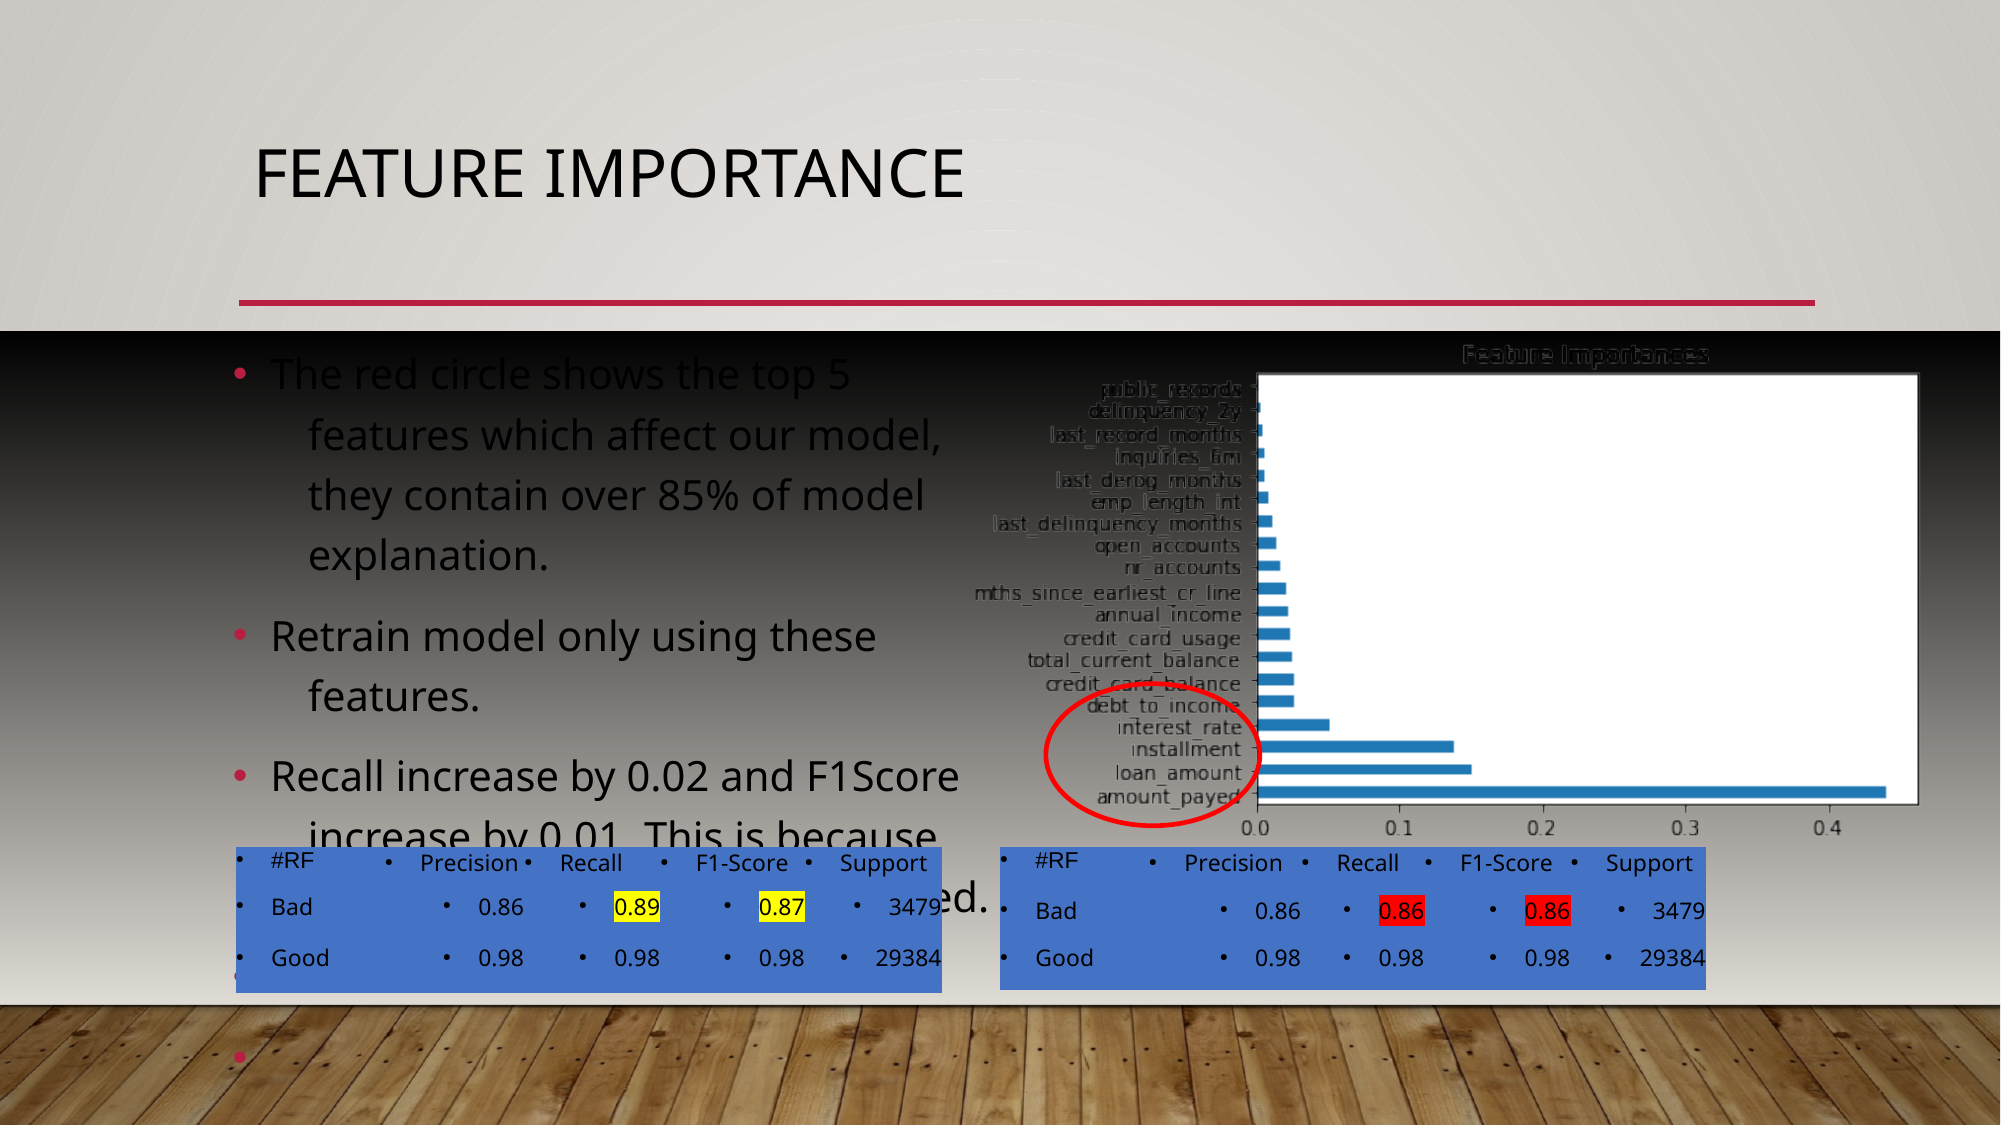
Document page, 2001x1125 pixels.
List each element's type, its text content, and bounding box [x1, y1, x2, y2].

table_cell 0.89 [524, 891, 660, 942]
table_header Recall [1301, 847, 1425, 895]
table_header F1-Score [1425, 847, 1571, 895]
table_cell 0.86 [1425, 895, 1571, 942]
table_cell 0.98 [385, 942, 524, 993]
table_header Recall [524, 847, 660, 891]
table_cell 0.98 [1149, 942, 1301, 990]
table_cell 0.87 [660, 891, 805, 942]
table_cell 0.98 [524, 942, 660, 993]
table_cell Bad [1000, 895, 1149, 942]
table_cell 0.86 [1149, 895, 1301, 942]
list The red circle shows the top 5 features which affect our model, they contain over 85% of model explanation. Retrain model only using these features. Recall increase by 0.02 and F1Score increase by 0.01. This is because random noise have been removed. [217, 330, 1000, 953]
table_header #RF [1000, 847, 1149, 895]
title Feature importance [238, 131, 1814, 305]
table_cell 29384 [1571, 942, 1706, 990]
table_cell Good [1000, 942, 1149, 990]
table_header Support [805, 847, 942, 891]
table_cell 0.98 [660, 942, 805, 993]
table_cell 0.86 [385, 891, 524, 942]
table_cell Good [236, 942, 385, 993]
table_cell 0.86 [1301, 895, 1425, 942]
table_cell 3479 [805, 891, 942, 942]
table_cell 3479 [1571, 895, 1706, 942]
table_header F1-Score [660, 847, 805, 891]
table_cell Bad [236, 891, 385, 942]
table_header Support [1571, 847, 1706, 895]
table_cell 0.98 [1301, 942, 1425, 990]
table_cell 0.98 [1425, 942, 1571, 990]
picture [959, 330, 1930, 852]
table_header Precision [385, 847, 524, 891]
table_header Precision [1149, 847, 1301, 895]
table_cell 29384 [805, 942, 942, 993]
table_header #RF [236, 847, 385, 891]
